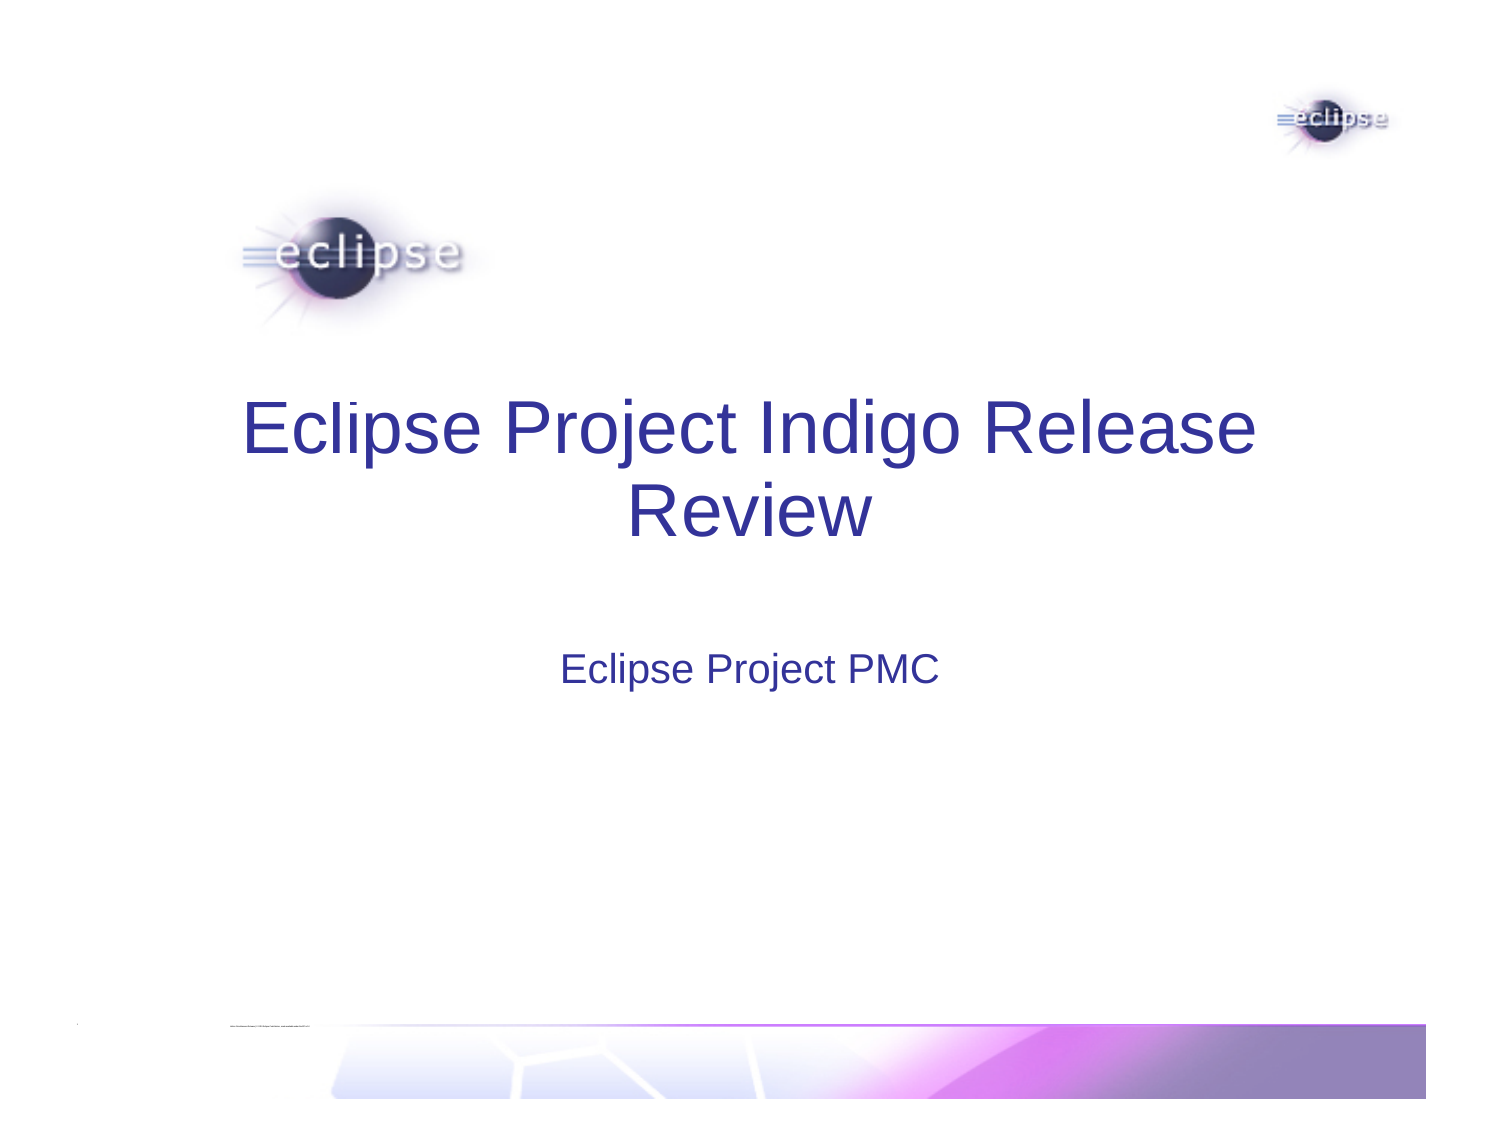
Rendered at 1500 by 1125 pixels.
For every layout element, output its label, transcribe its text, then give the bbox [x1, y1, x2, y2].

picture [1257, 42, 1408, 193]
picture [206, 101, 507, 402]
picture [225, 1024, 1426, 1099]
title Eclipse Project Indigo Release Review [112, 349, 1388, 591]
subtitle Eclipse Project PMC [225, 637, 1276, 926]
